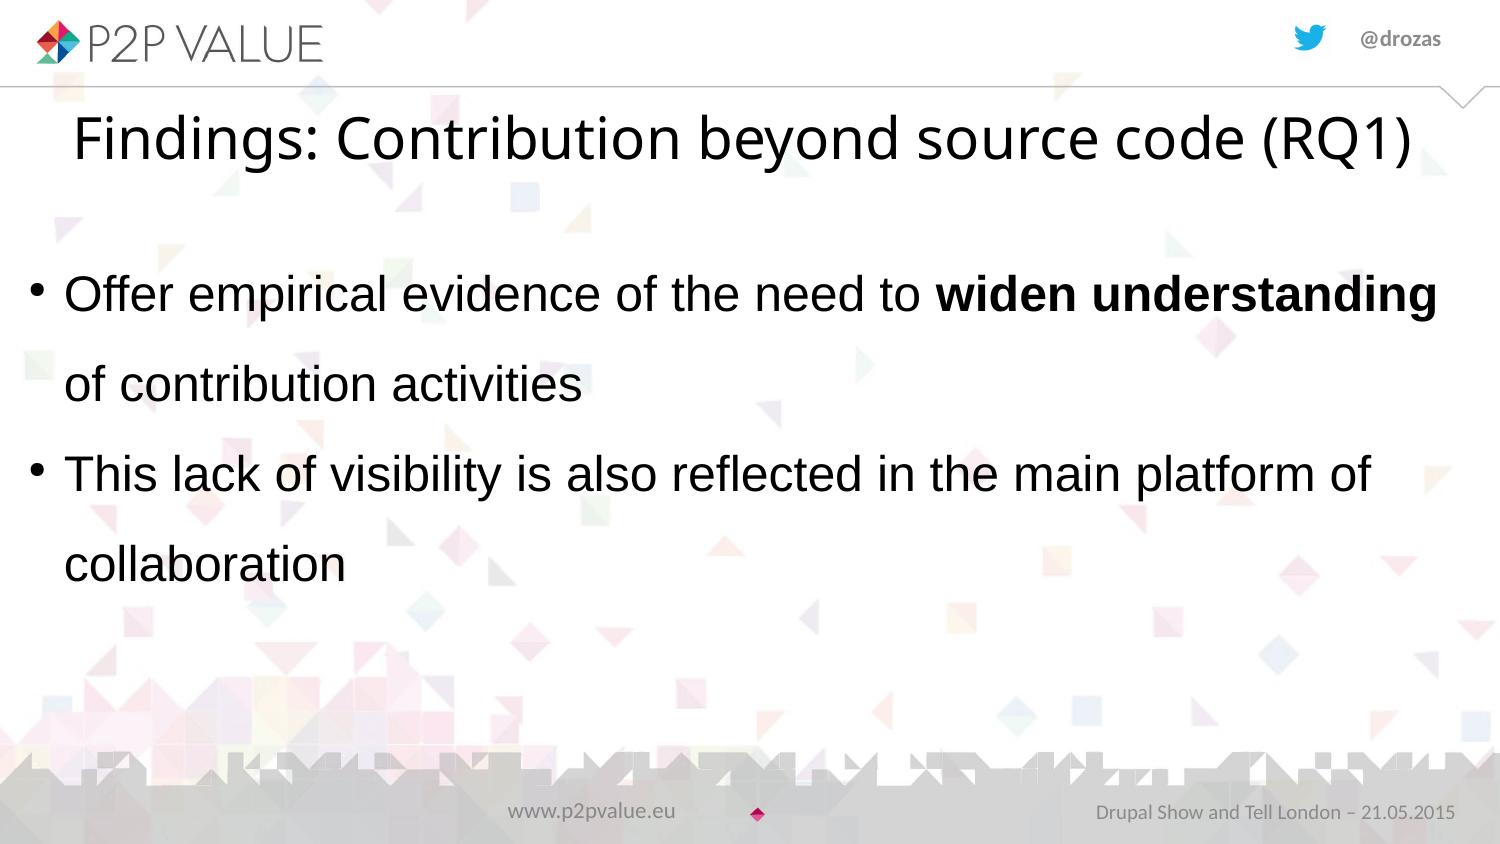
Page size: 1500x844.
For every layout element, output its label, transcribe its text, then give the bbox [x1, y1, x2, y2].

text_box www.p2pvalue.eu [501, 789, 720, 829]
subtitle Offer empirical evidence of the need to widen understanding of contribution activities This lack of visibility is also reflected in the main platform of collaboration [15, 225, 1496, 781]
picture [0, 0, 1500, 844]
title Findings: Contribution beyond source code (RQ1) [0, 92, 1486, 181]
text_box Drupal Show and Tell London – 21.05.2015 [777, 788, 1470, 834]
text_box @drozas [1333, 15, 1455, 60]
